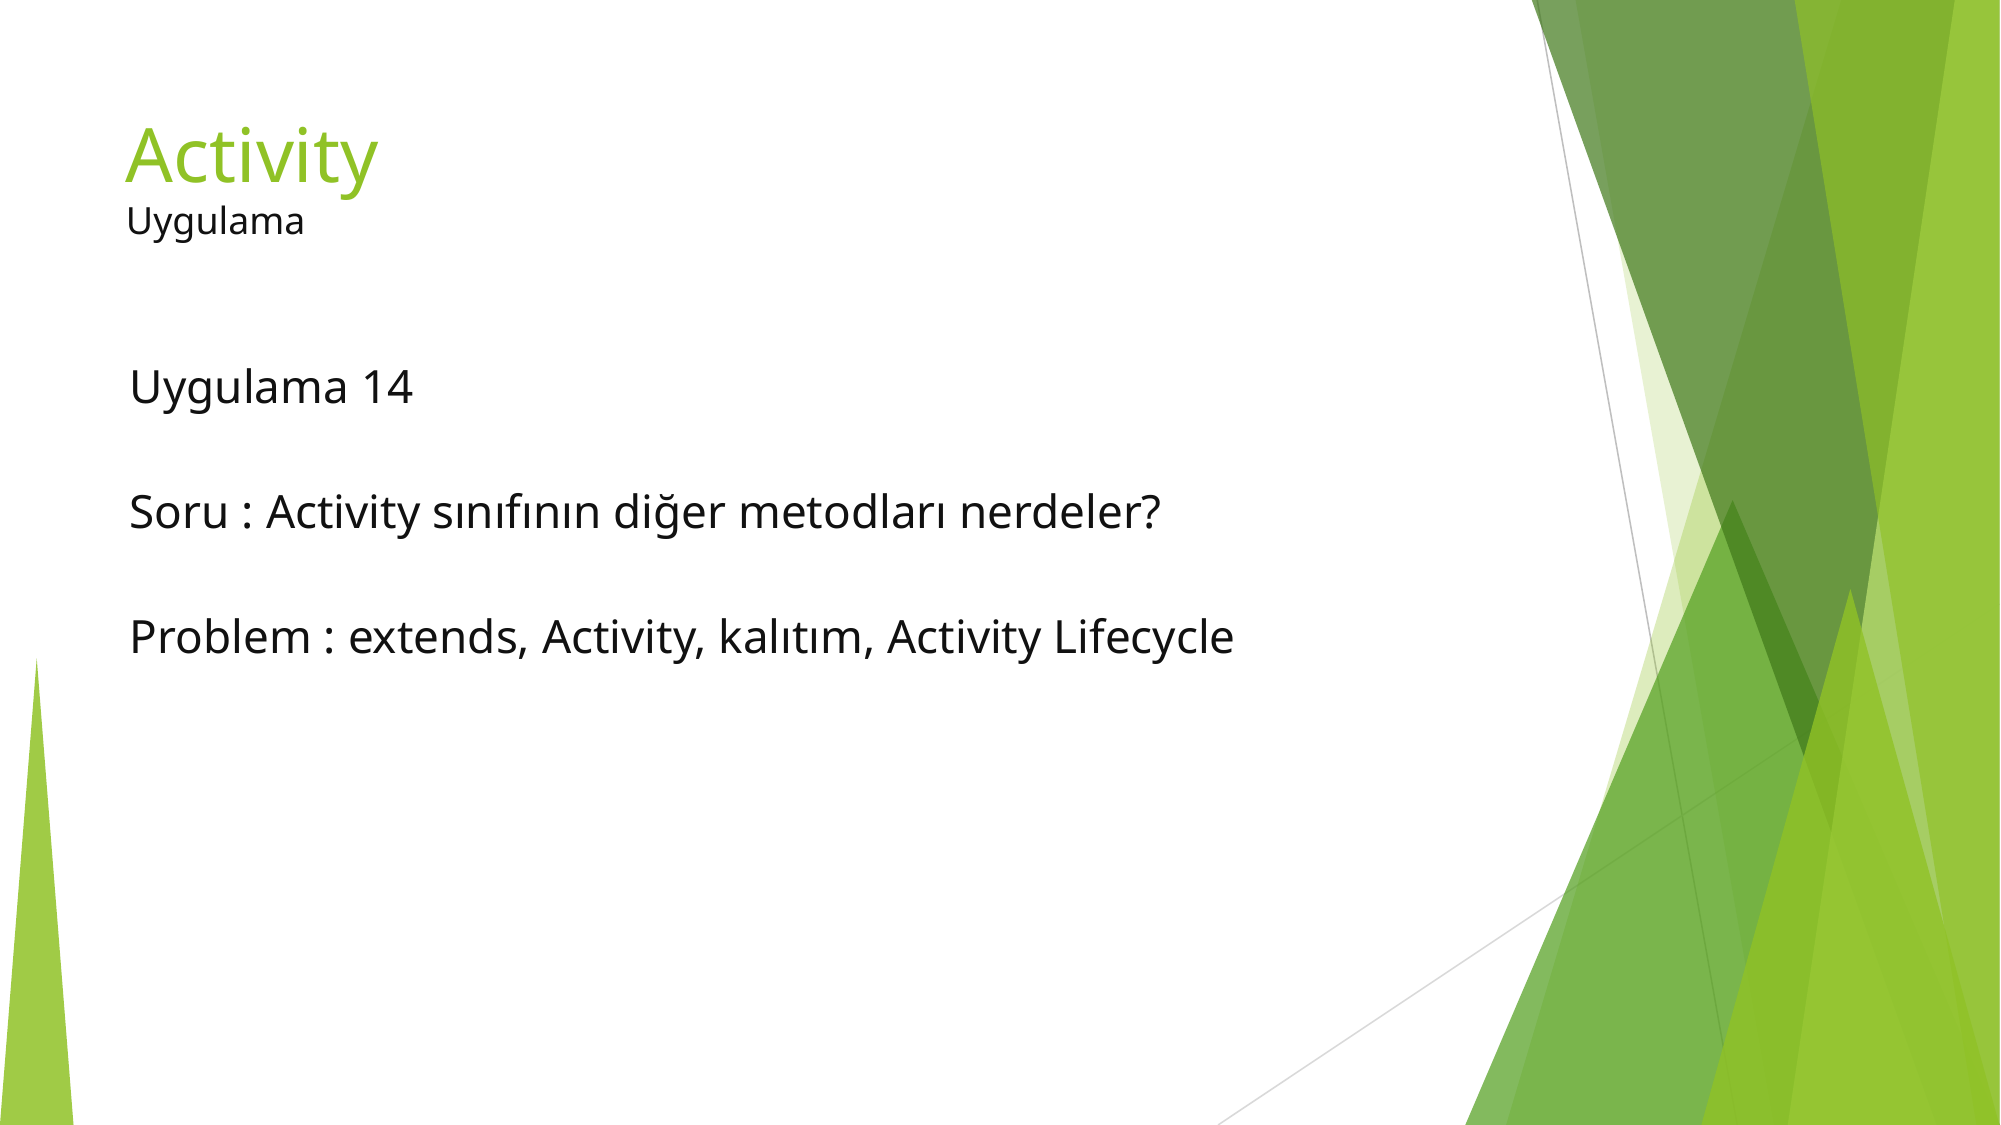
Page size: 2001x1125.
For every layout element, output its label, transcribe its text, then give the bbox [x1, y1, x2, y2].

text_box Uygulama 14 Soru : Activity sınıfının diğer metodları nerdeler? Problem : extends, Activity, kalıtım, Activity Lifecycle [129, 291, 1335, 919]
title Activity Uygulama [111, 99, 1522, 317]
